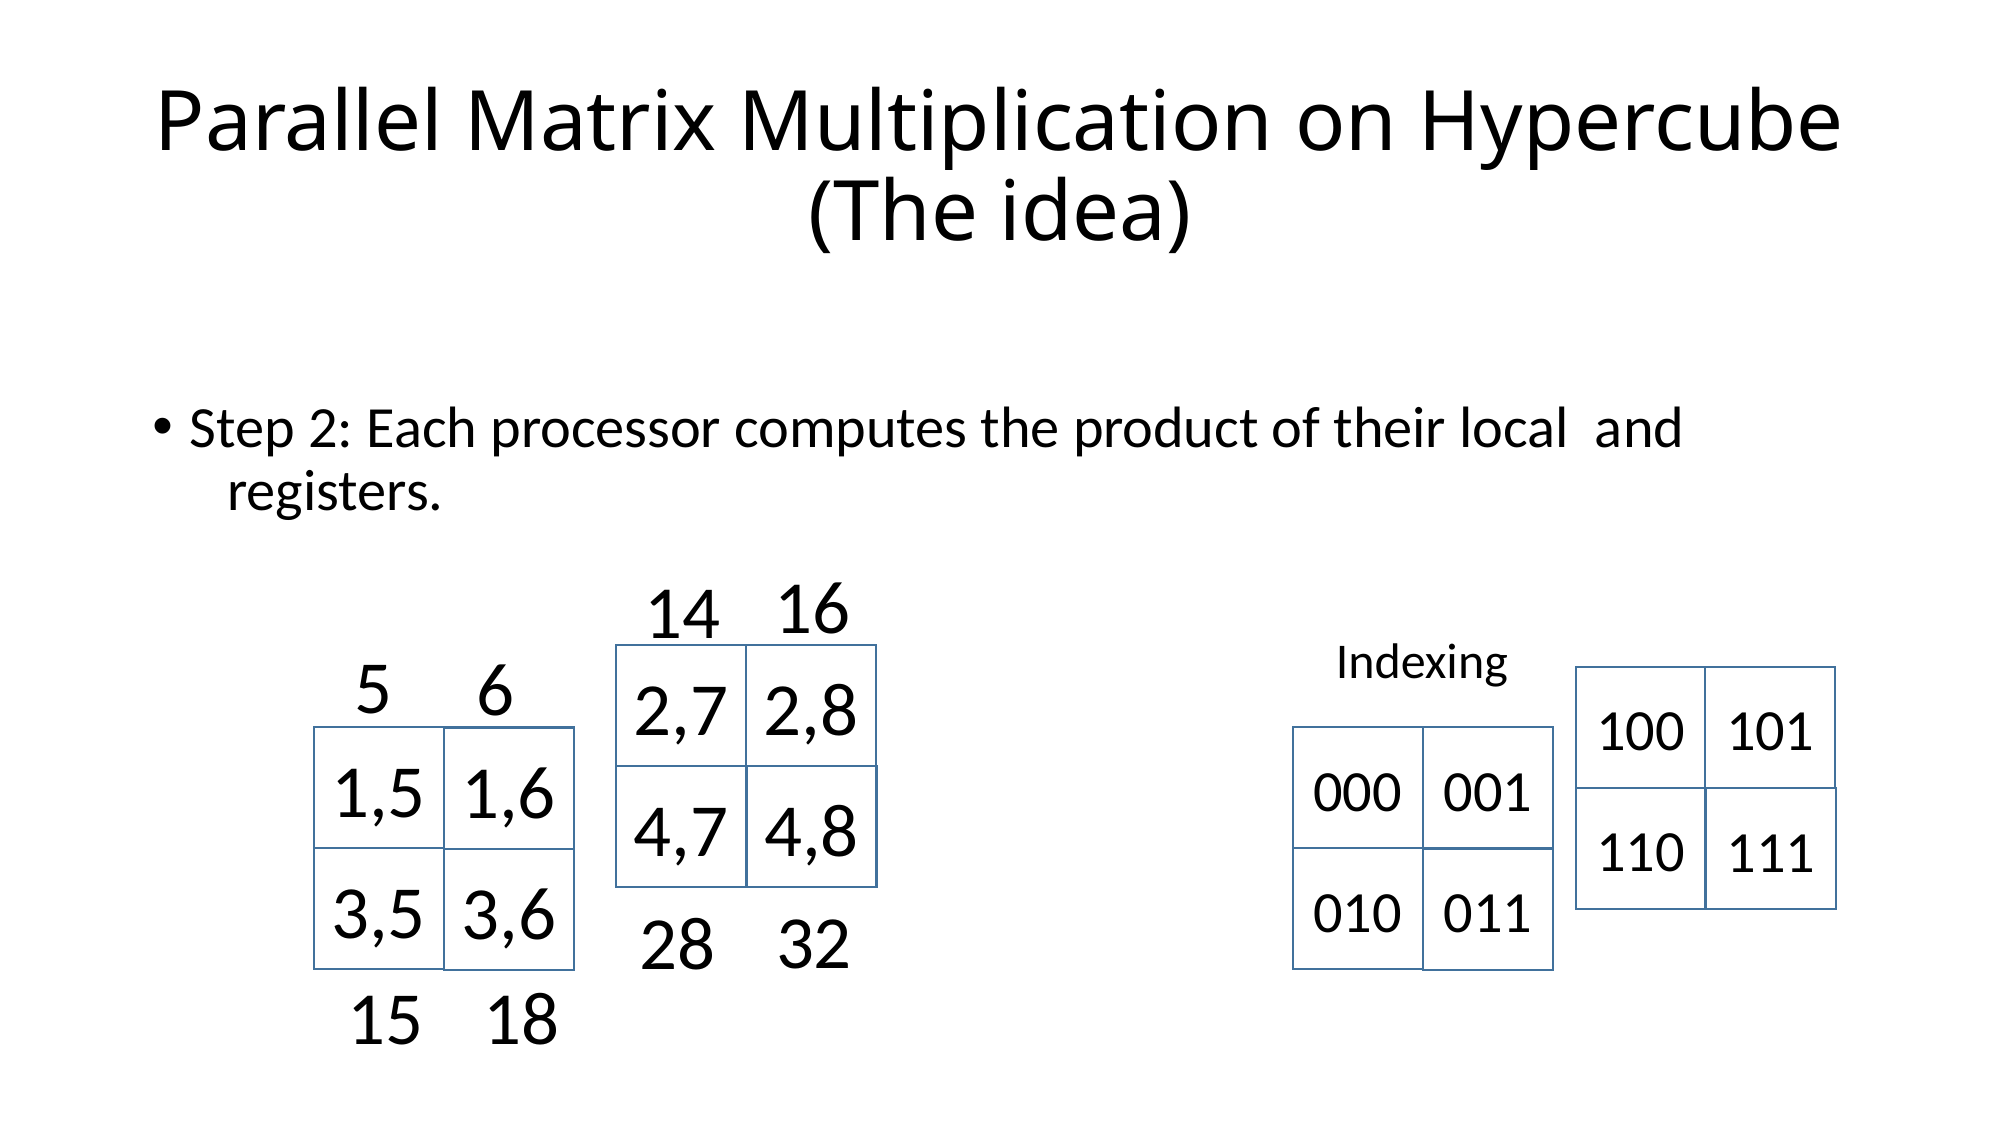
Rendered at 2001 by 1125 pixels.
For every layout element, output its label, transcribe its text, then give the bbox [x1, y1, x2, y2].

text_box 1,6 [444, 728, 574, 849]
text_box 4,7 [616, 766, 746, 887]
text_box 32 [761, 885, 869, 992]
text_box 2,8 [746, 645, 876, 766]
text_box 1,5 [314, 727, 444, 848]
text_box 5 [339, 631, 409, 738]
list Step 2: Each processor computes the product of their local and registers. [137, 299, 1863, 587]
text_box 4,8 [747, 766, 876, 887]
text_box 18 [468, 962, 576, 1069]
text_box 28 [624, 886, 732, 993]
text_box 000 [1293, 727, 1423, 848]
text_box 6 [461, 632, 531, 739]
text_box 3,6 [444, 849, 574, 970]
text_box 3,5 [314, 848, 444, 969]
text_box 16 [759, 550, 867, 657]
title Parallel Matrix Multiplication on Hypercube (The idea) [137, 59, 1863, 278]
text_box 110 [1576, 788, 1706, 909]
text_box 001 [1423, 727, 1553, 848]
text_box 15 [332, 962, 440, 1069]
text_box 100 [1576, 667, 1705, 788]
text_box 010 [1293, 848, 1423, 969]
text_box 101 [1705, 667, 1835, 788]
text_box 111 [1706, 788, 1836, 909]
text_box 14 [629, 555, 737, 662]
text_box 011 [1423, 849, 1553, 970]
text_box 2,7 [616, 645, 746, 766]
text_box Indexing [1320, 621, 1525, 698]
